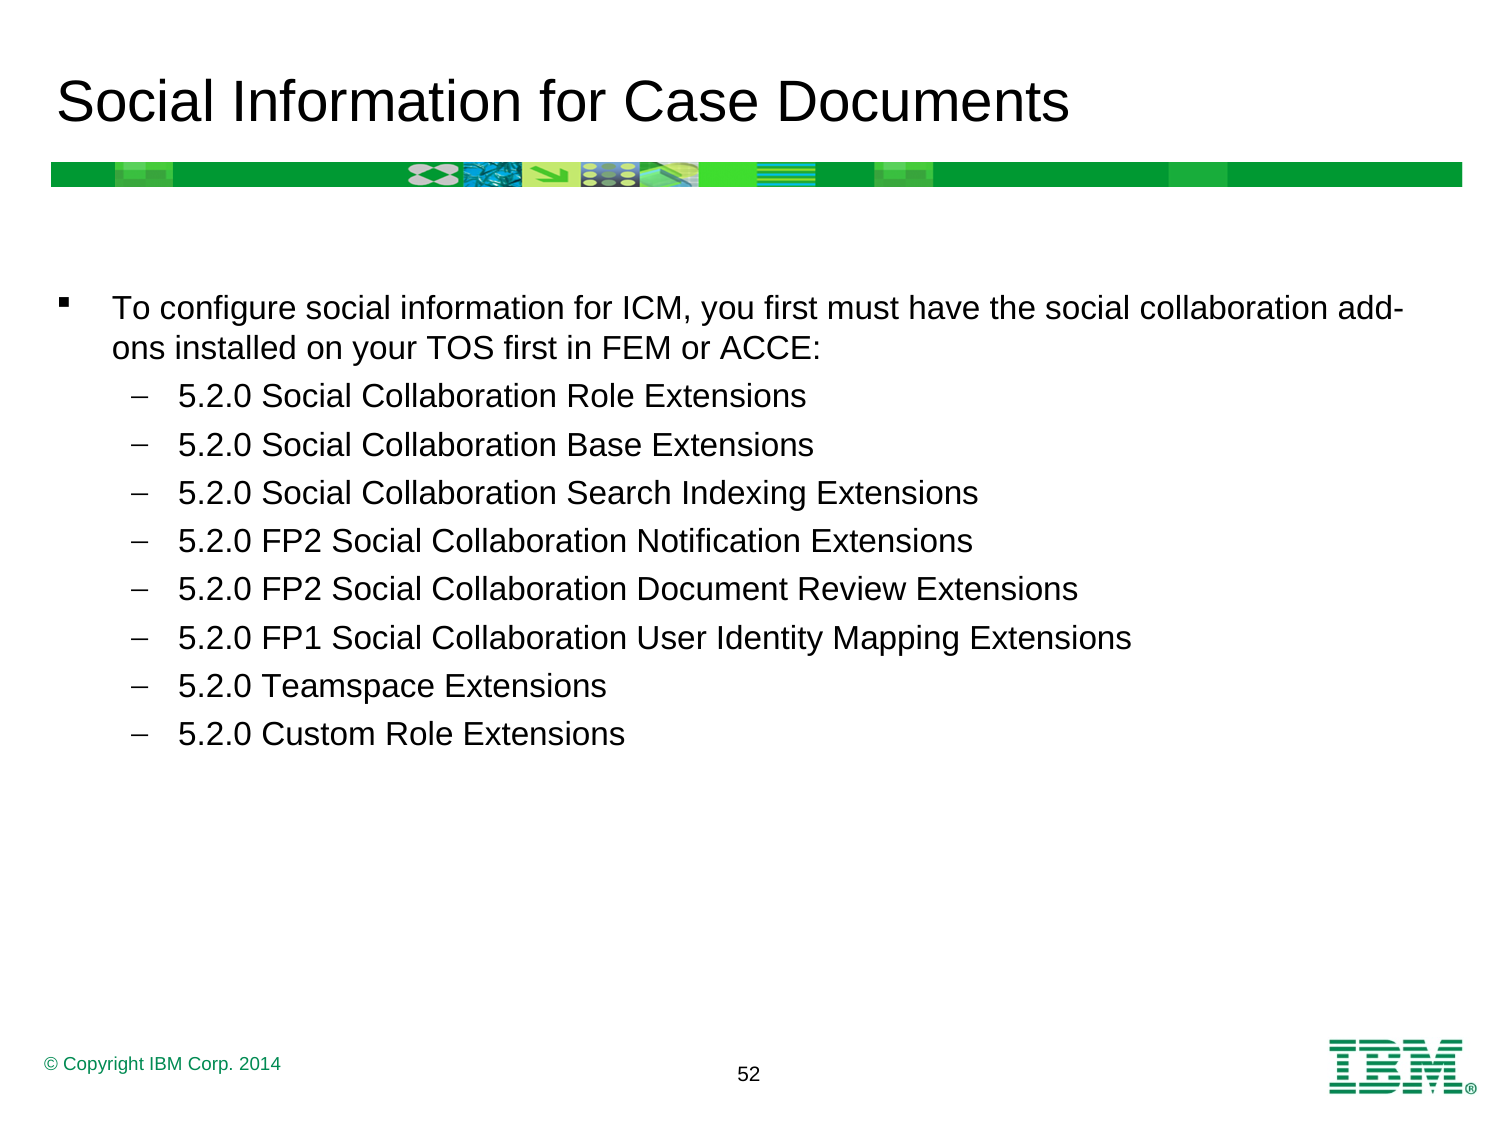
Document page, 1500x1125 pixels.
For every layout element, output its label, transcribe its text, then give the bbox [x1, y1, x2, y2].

text_box <number> [425, 1052, 776, 1113]
picture [50, 165, 1463, 189]
picture [1327, 1037, 1479, 1096]
text_box Social Information for Case Documents [41, 31, 1500, 165]
text_box To configure social information for ICM, you first must have the social collaboration add-ons installed on your TOS first in FEM or ACCE: 5.2.0 Social Collaboration Role Extensions 5.2.0 Social Collaboration Base Extensions 5.2.0 Social Collaboration Search Indexing Extensions 5.2.0 FP2 Social Collaboration Notification Extensions 5.2.0 FP2 Social Collaboration Document Review Extensions 5.2.0 FP1 Social Collaboration User Identity Mapping Extensions 5.2.0 Teamspace Extensions 5.2.0 Custom Role Extensions [41, 278, 1438, 1029]
